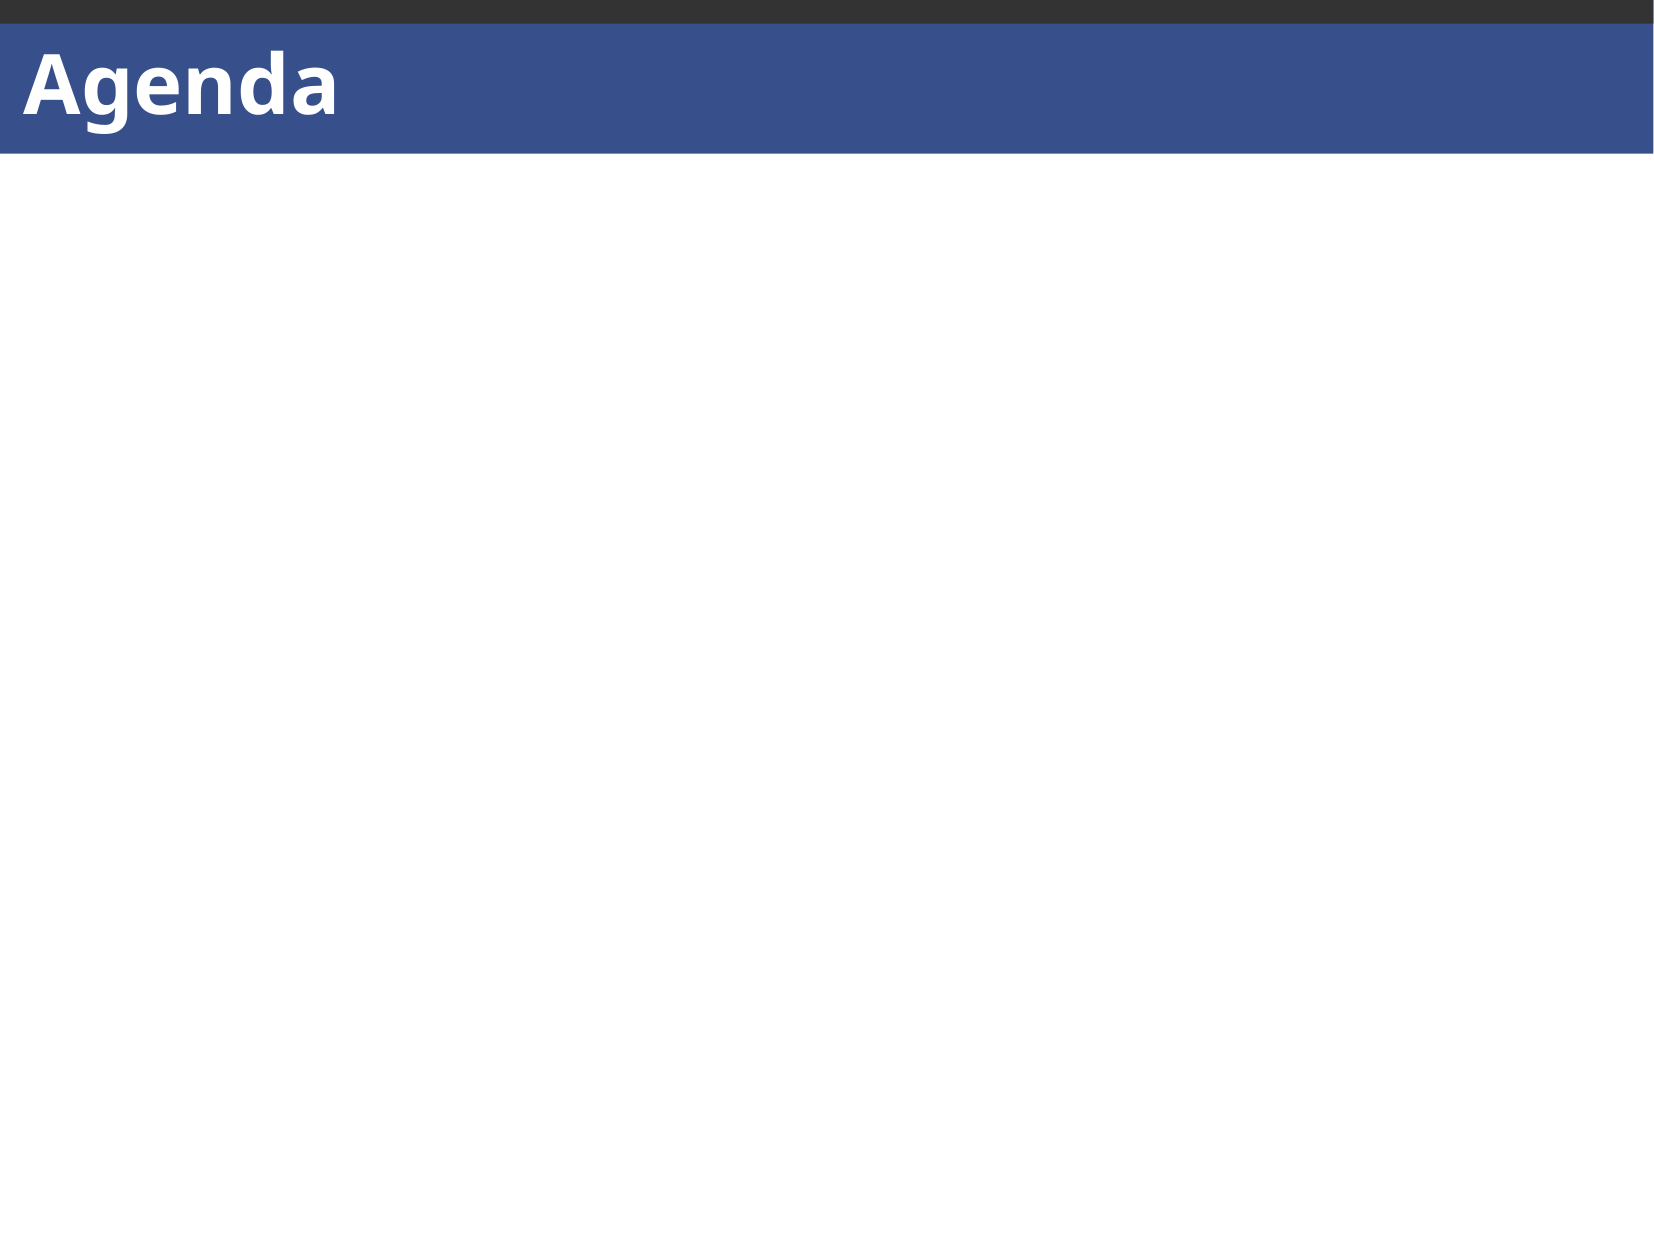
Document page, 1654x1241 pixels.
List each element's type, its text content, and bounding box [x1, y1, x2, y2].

title Agenda [23, 17, 1630, 148]
